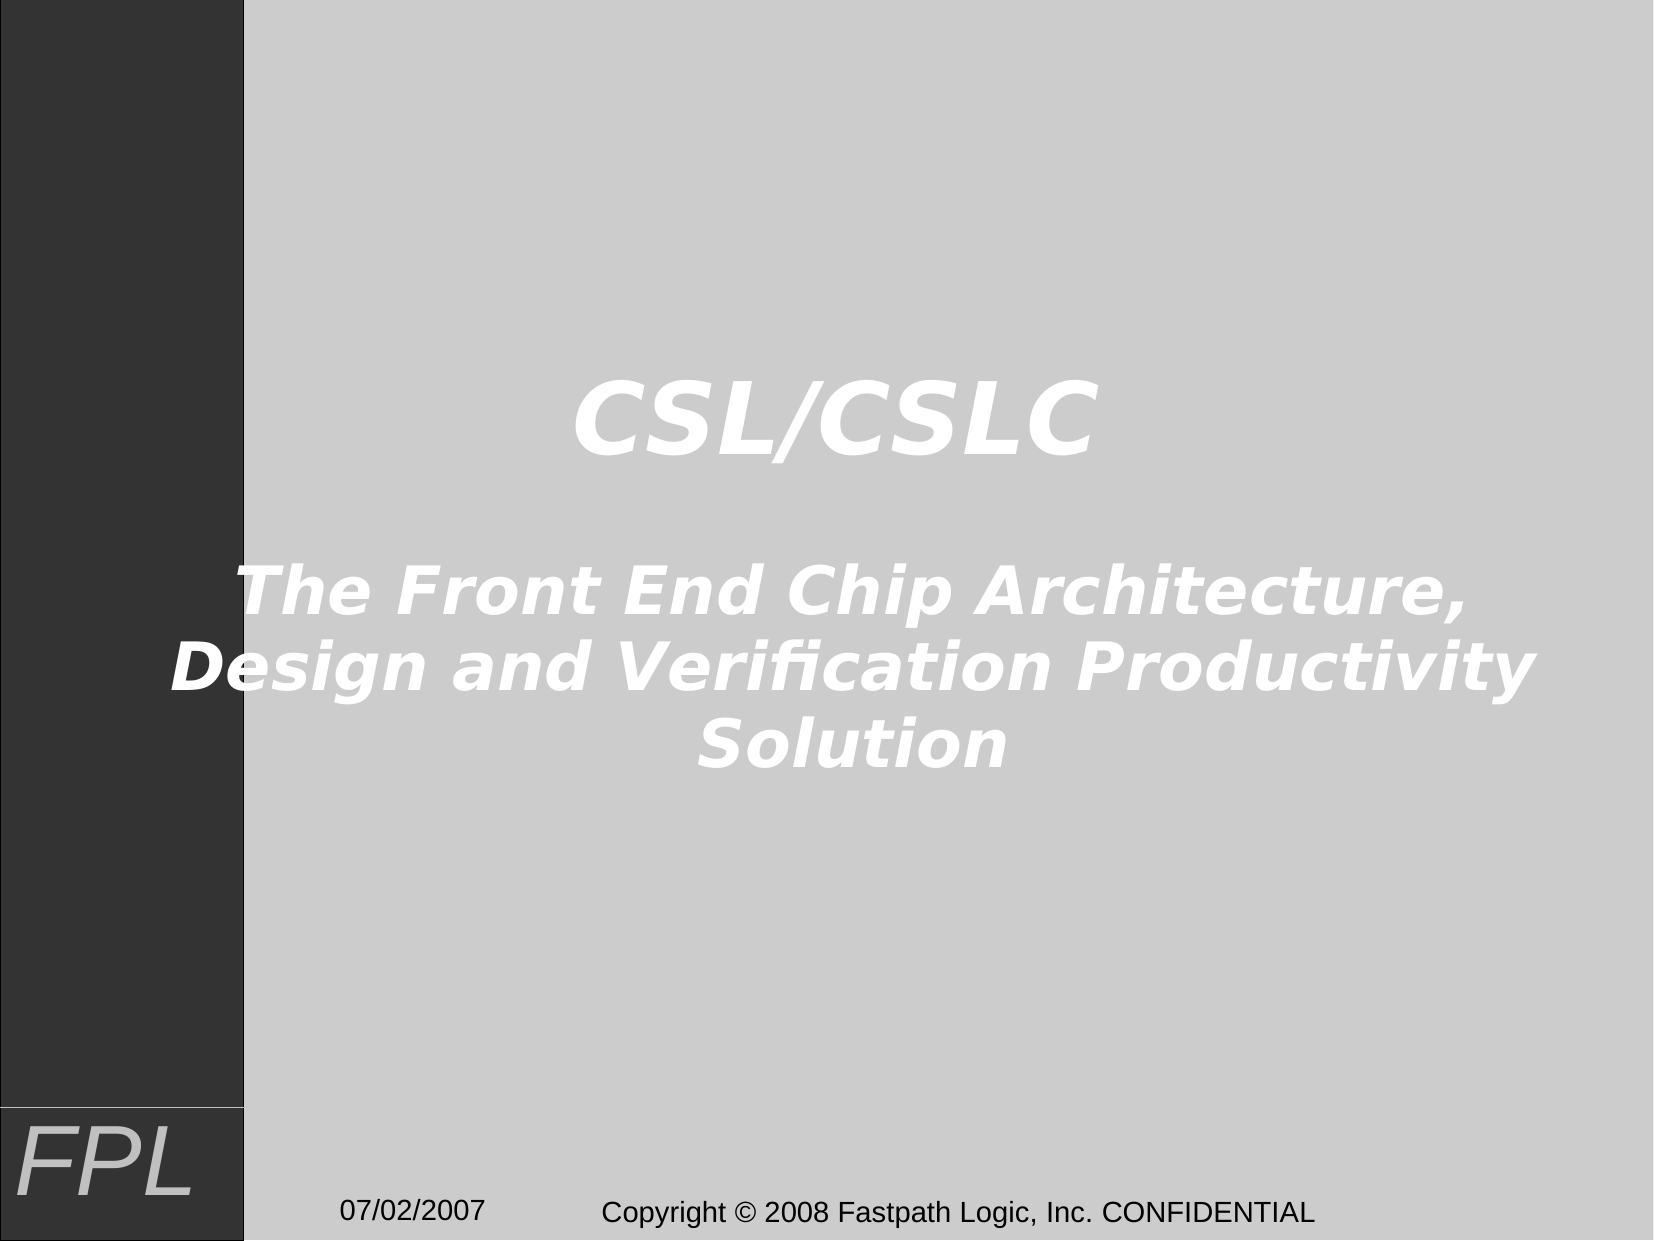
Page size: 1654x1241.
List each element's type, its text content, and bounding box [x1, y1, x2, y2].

title CSL/CSLC The Front End Chip Architecture, Design and Verification Productivity Solution [147, 359, 1560, 787]
